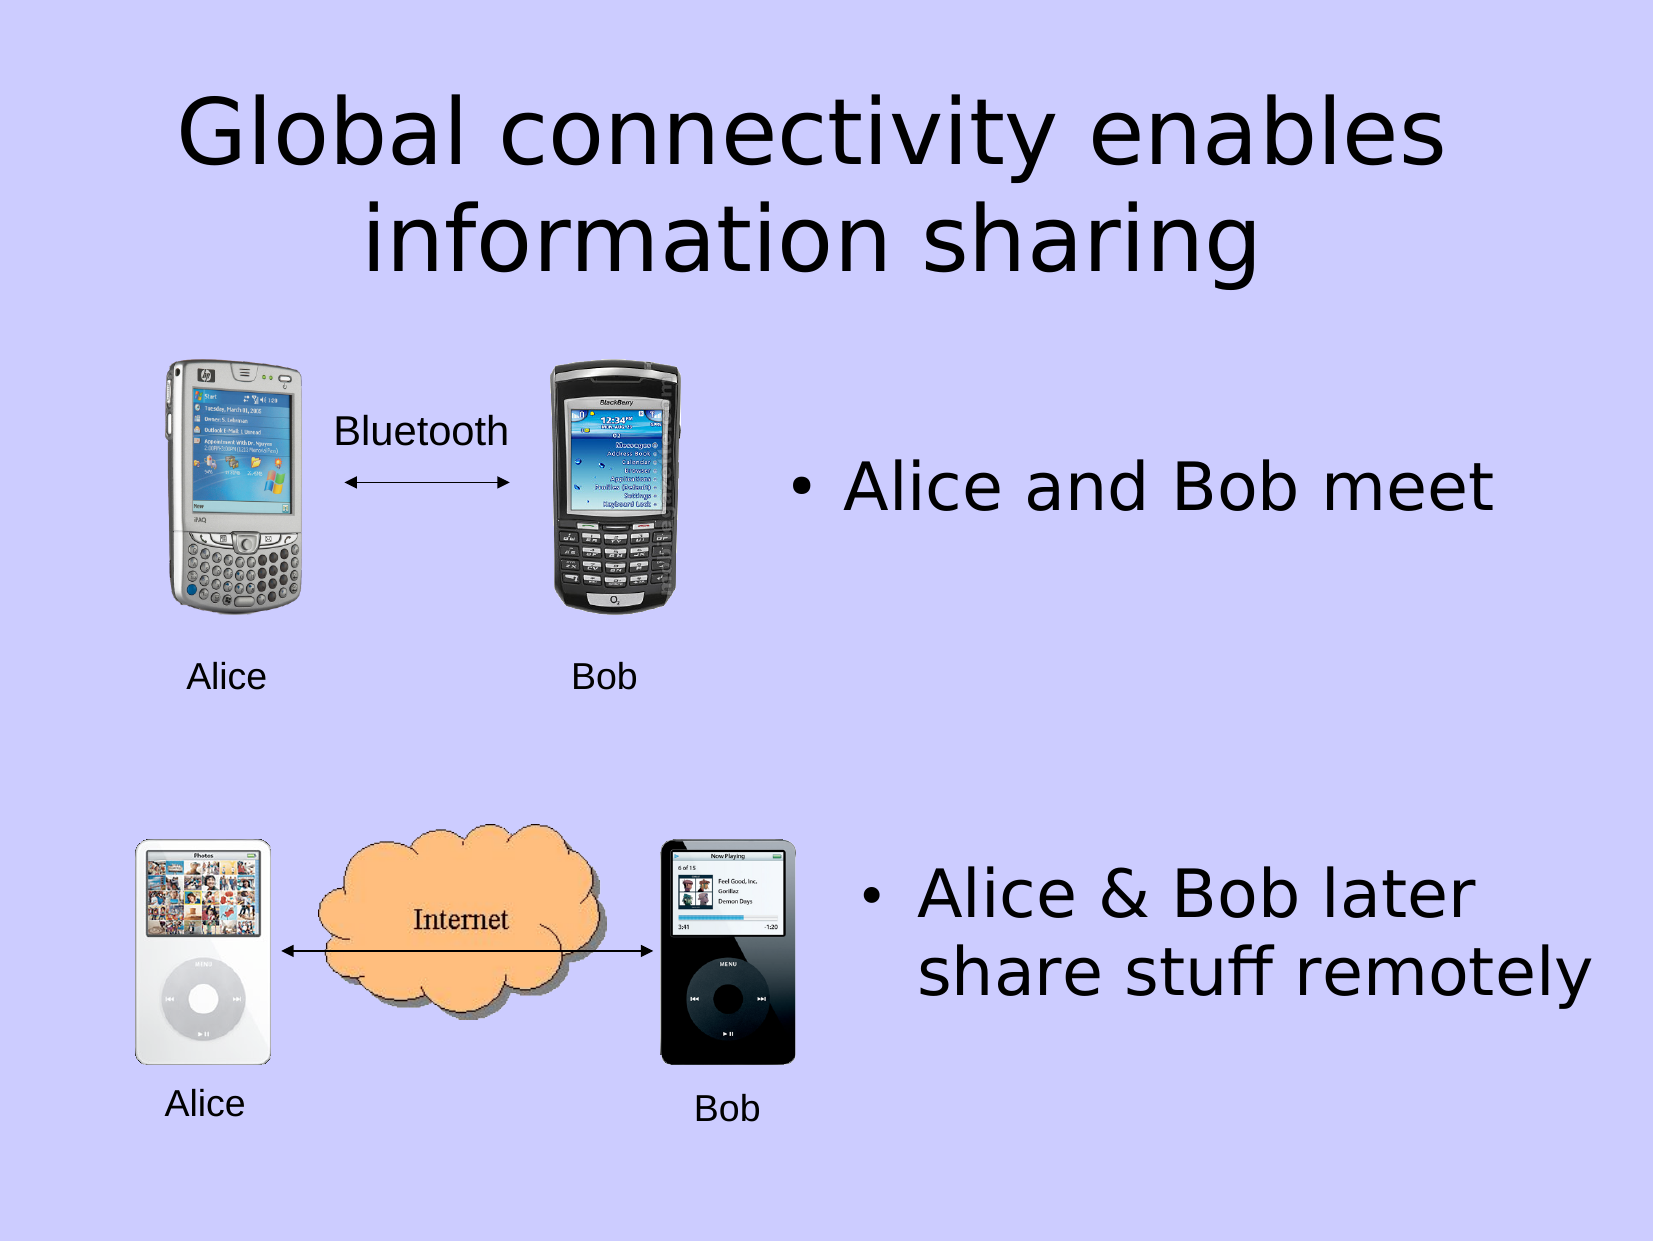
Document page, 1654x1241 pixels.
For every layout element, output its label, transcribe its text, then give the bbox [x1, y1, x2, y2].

picture [550, 359, 681, 616]
text_box Bob [678, 1080, 776, 1138]
text_box Bob [556, 647, 653, 706]
text_box Alice [171, 647, 282, 706]
picture [660, 839, 796, 1066]
list Alice and Bob meet [757, 440, 1571, 566]
text_box Alice & Bob later share stuff remotely [846, 848, 1621, 1080]
picture [165, 359, 302, 616]
picture [318, 824, 607, 950]
text_box Alice [149, 1075, 261, 1133]
text_box Bluetooth [318, 399, 525, 462]
picture [135, 839, 271, 1066]
picture [318, 952, 607, 1021]
title Global connectivity enables information sharing [0, 71, 1626, 301]
